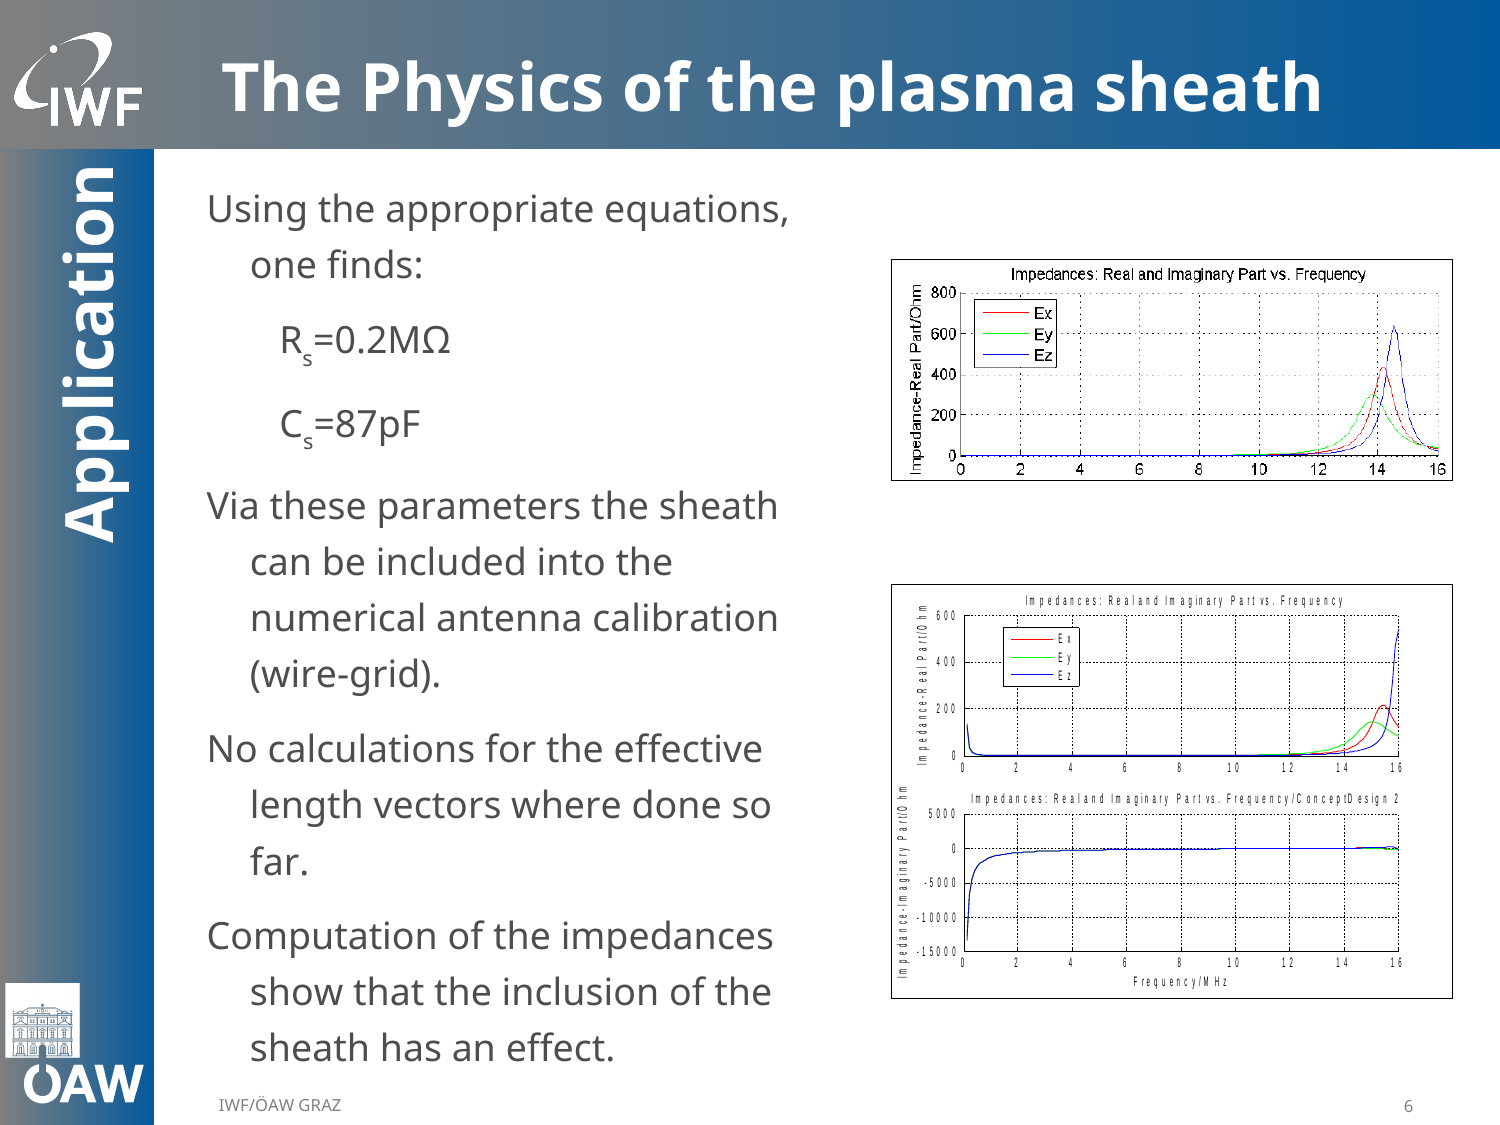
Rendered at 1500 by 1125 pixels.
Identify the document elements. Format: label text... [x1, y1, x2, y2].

title The Physics of the plasma sheath [206, 31, 1459, 149]
text_box Application [29, 148, 154, 959]
picture [891, 584, 1453, 999]
picture [8, 32, 154, 132]
picture [891, 259, 1453, 481]
picture [5, 983, 154, 1105]
list [850, 177, 1471, 1075]
list Using the appropriate equations, one finds: Rs=0.2MΩ Cs=87pF Via these parameters the sheath can be included into the numerical antenna calibration (wire-grid). No calculations for the effective length vectors where done so far. Computation of the impedances show that the inclusion of the sheath has an effect. [206, 177, 827, 1075]
chart [553, 538, 1087, 666]
